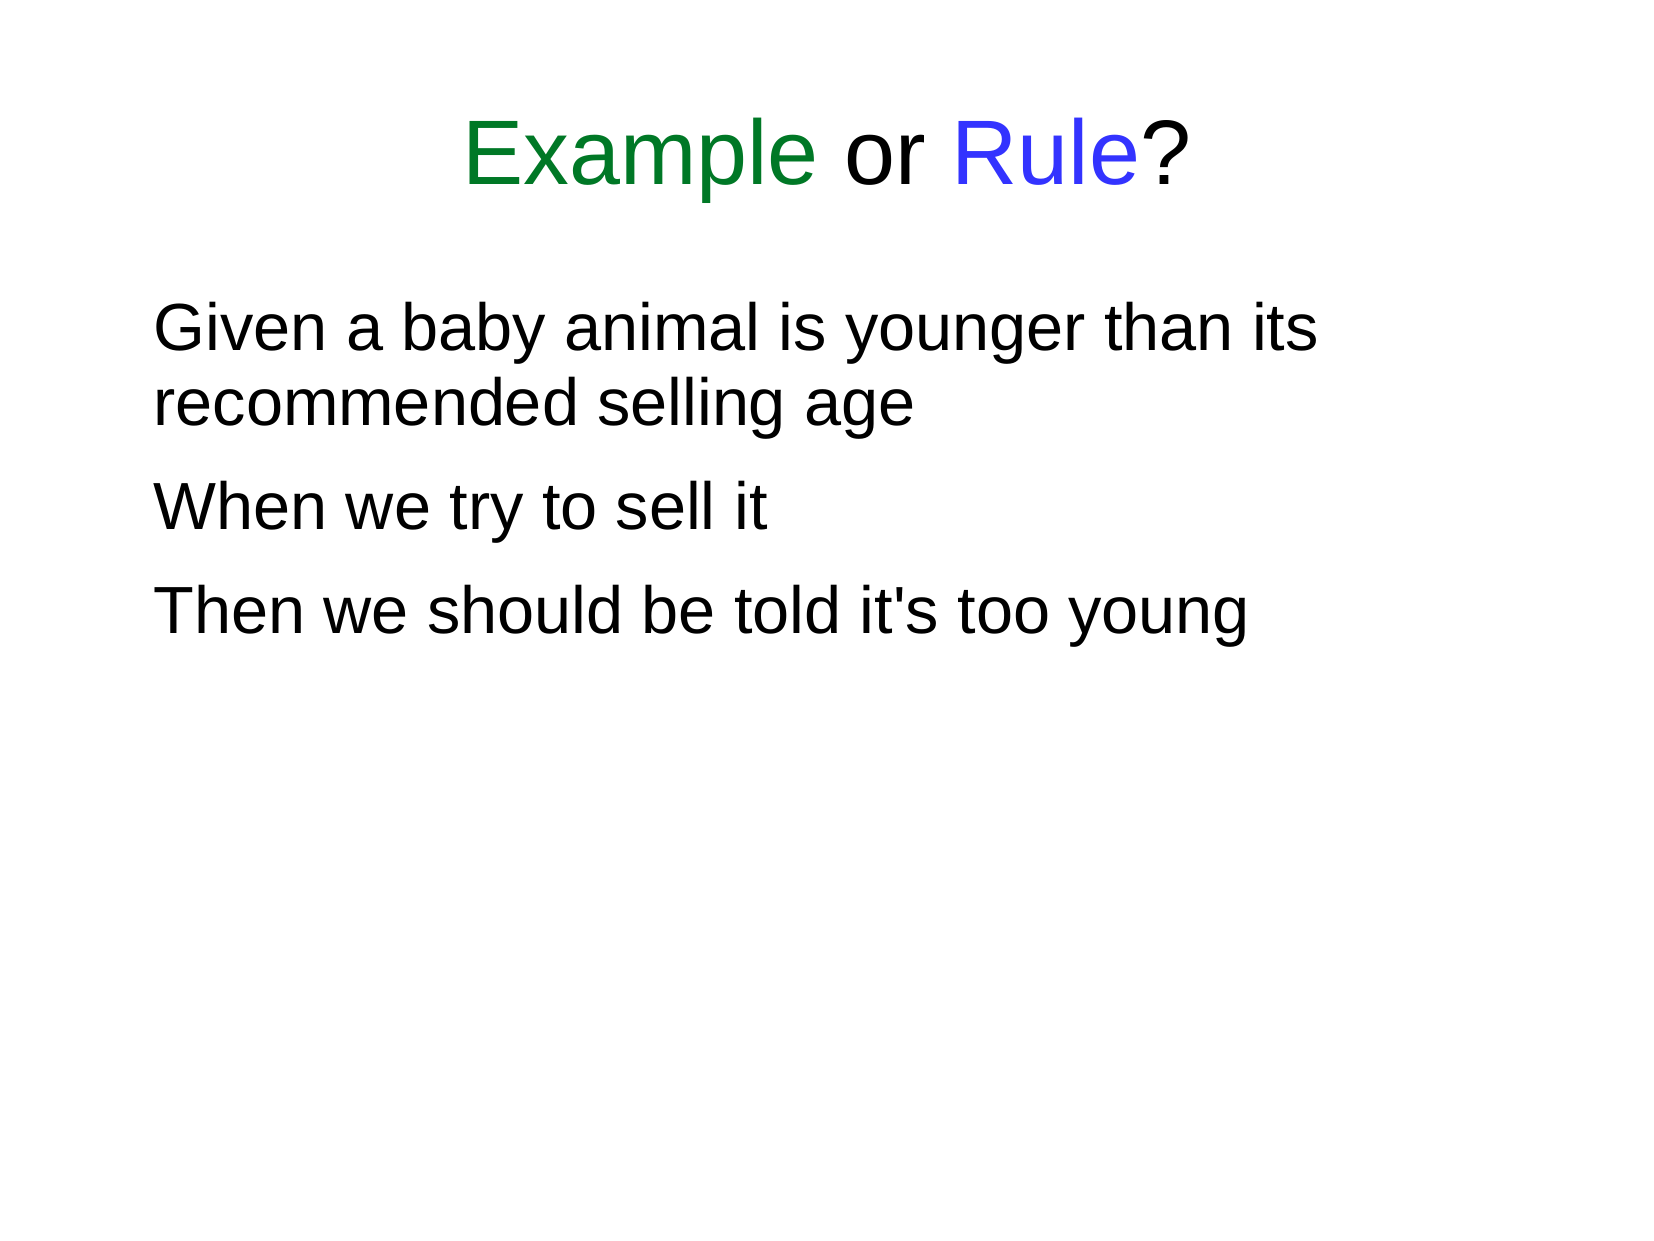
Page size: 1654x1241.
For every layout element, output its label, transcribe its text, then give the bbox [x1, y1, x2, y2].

title Example or Rule? [82, 49, 1571, 257]
list Given a baby animal is younger than its recommended selling age When we try to sell it Then we should be told it's too young [82, 290, 1571, 1010]
